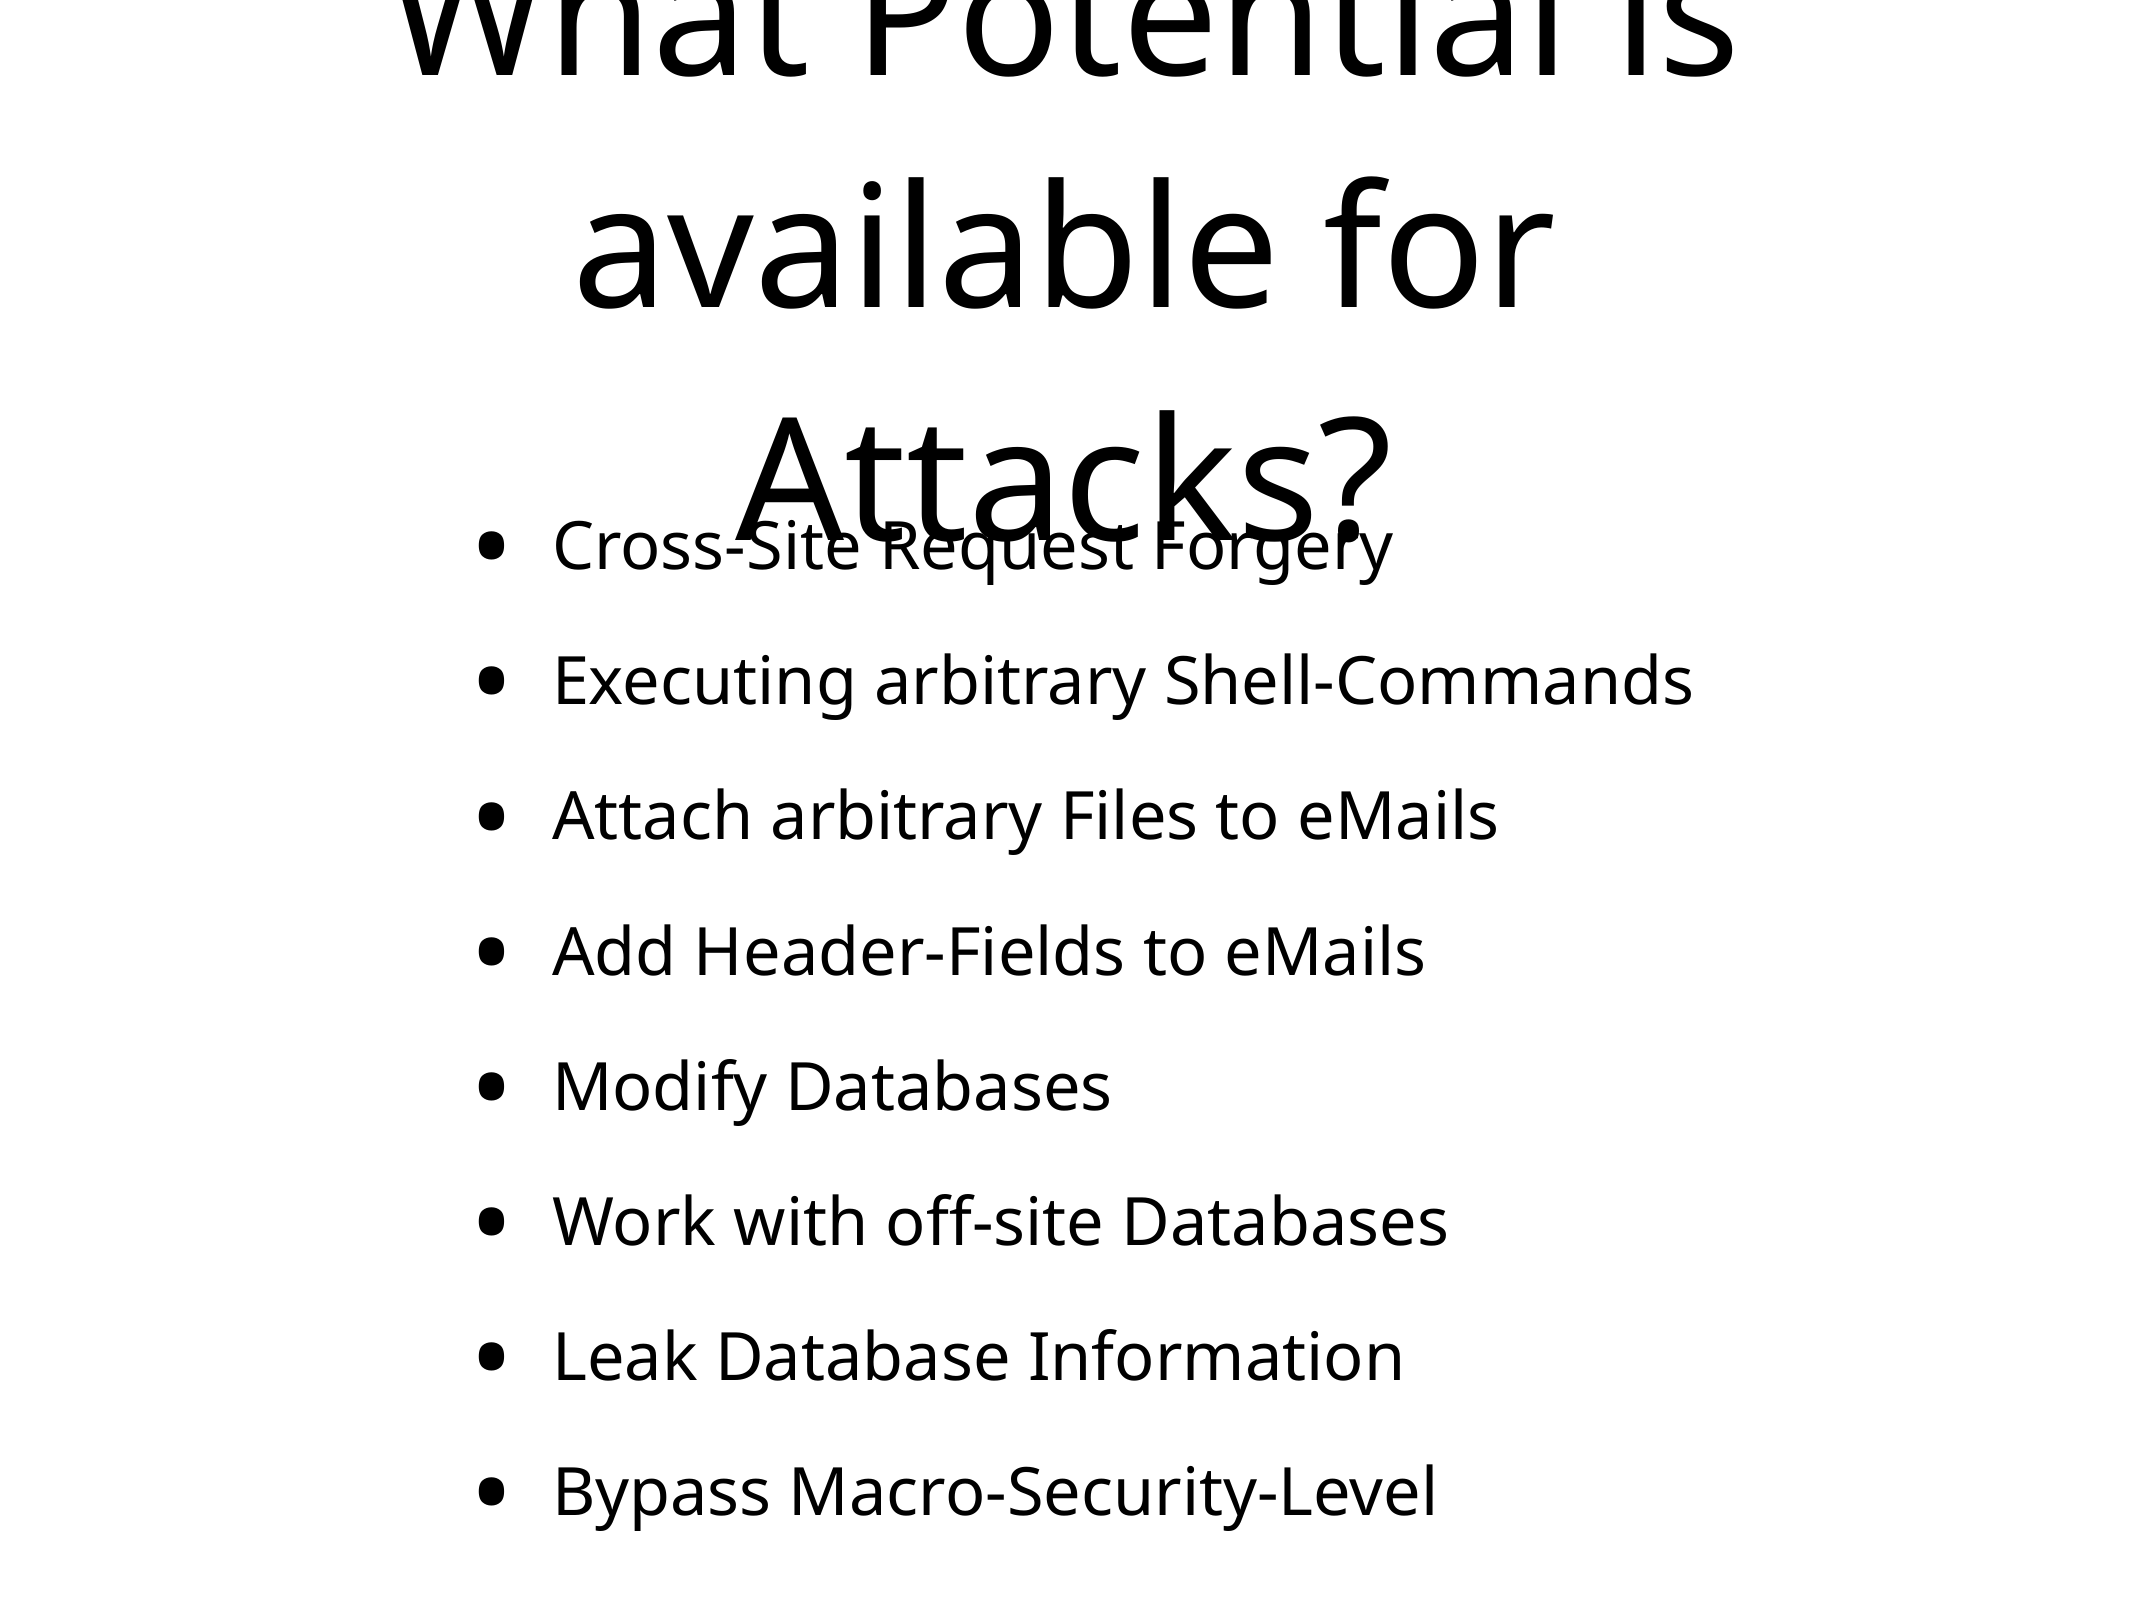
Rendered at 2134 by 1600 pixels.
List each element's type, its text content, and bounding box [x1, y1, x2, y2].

title What Potential is available for Attacks? [208, 16, 1925, 467]
list Cross-Site Request Forgery Executing arbitrary Shell-Commands Attach arbitrary Files to eMails Add Header-Fields to eMails Modify Databases Work with off-site Databases Leak Database Information Bypass Macro-Security-Level [422, 468, 1709, 1565]
